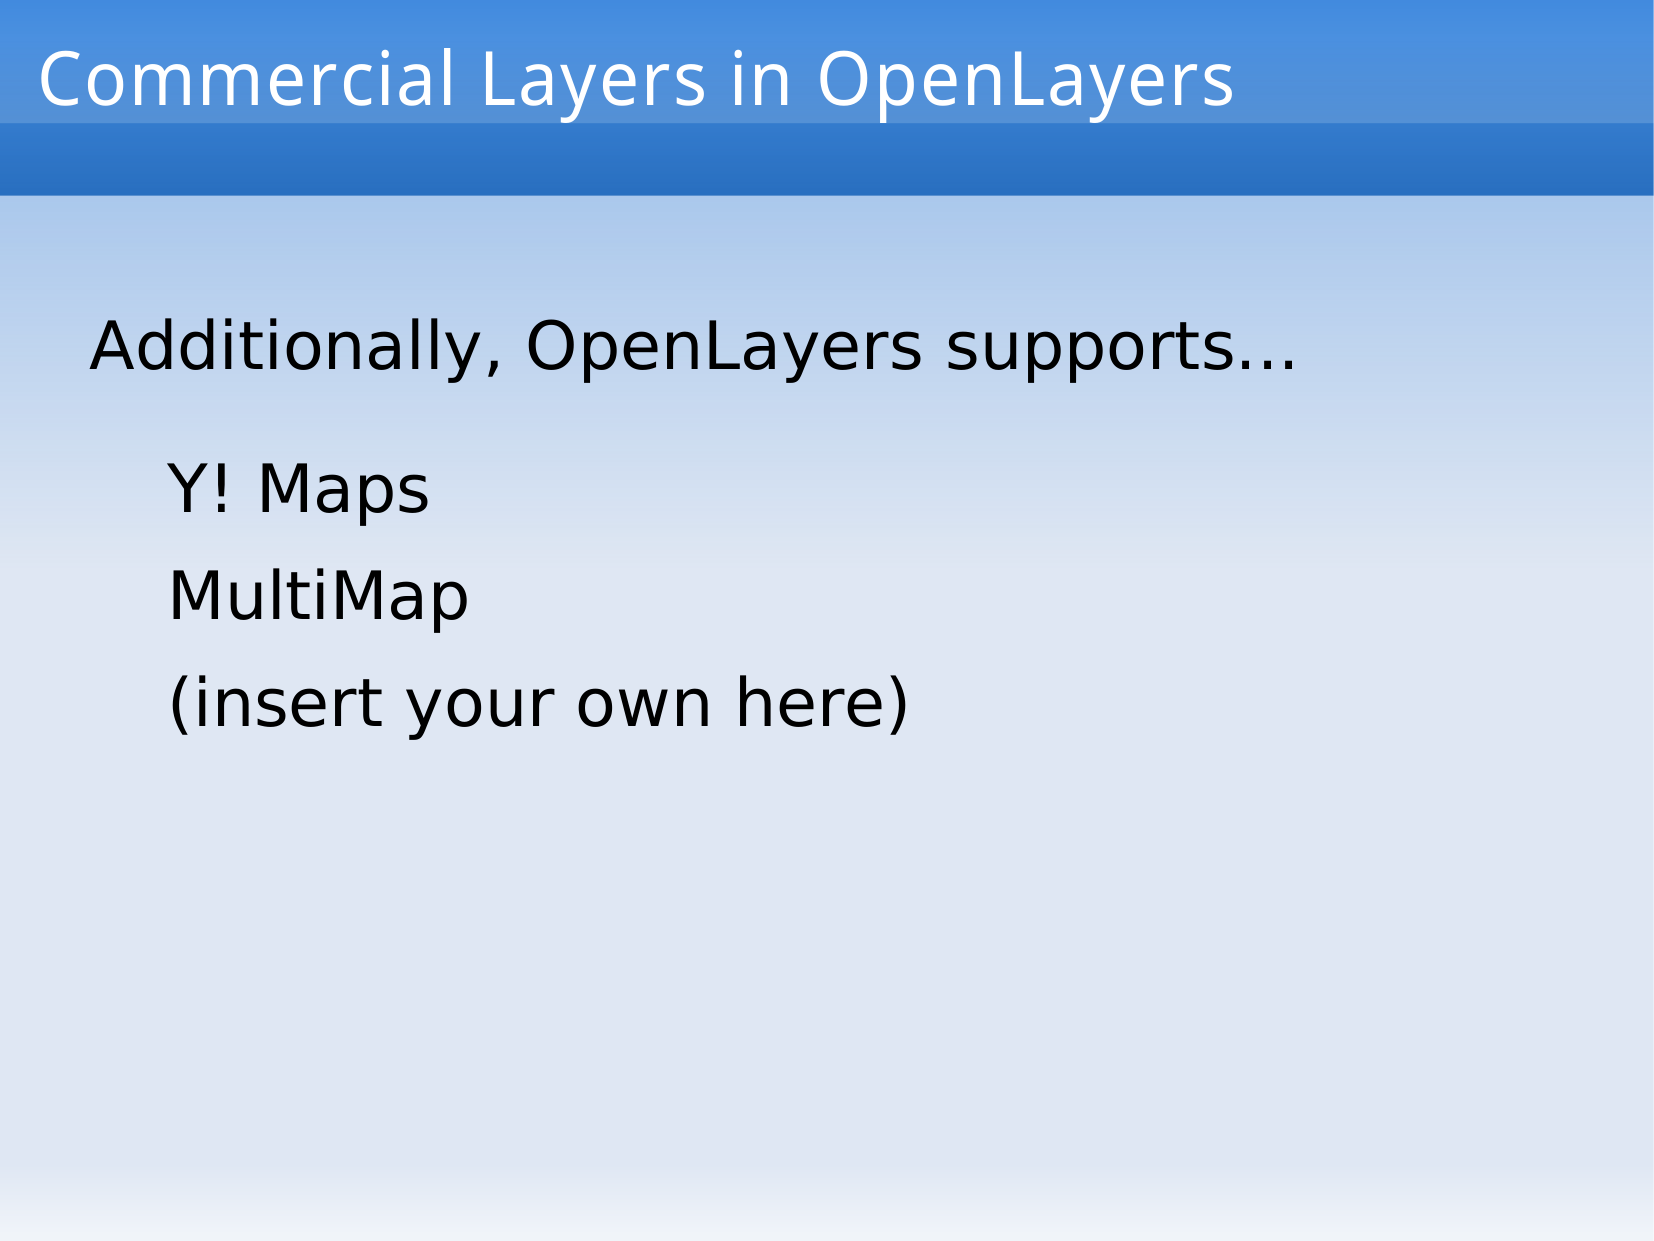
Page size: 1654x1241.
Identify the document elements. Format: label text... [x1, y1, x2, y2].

list Y! Maps MultiMap (insert your own here) [150, 450, 1571, 1094]
title Commercial Layers in OpenLayers [37, 2, 1463, 151]
text_box Additionally, OpenLayers supports... [75, 300, 1576, 393]
picture [0, 0, 1654, 1241]
